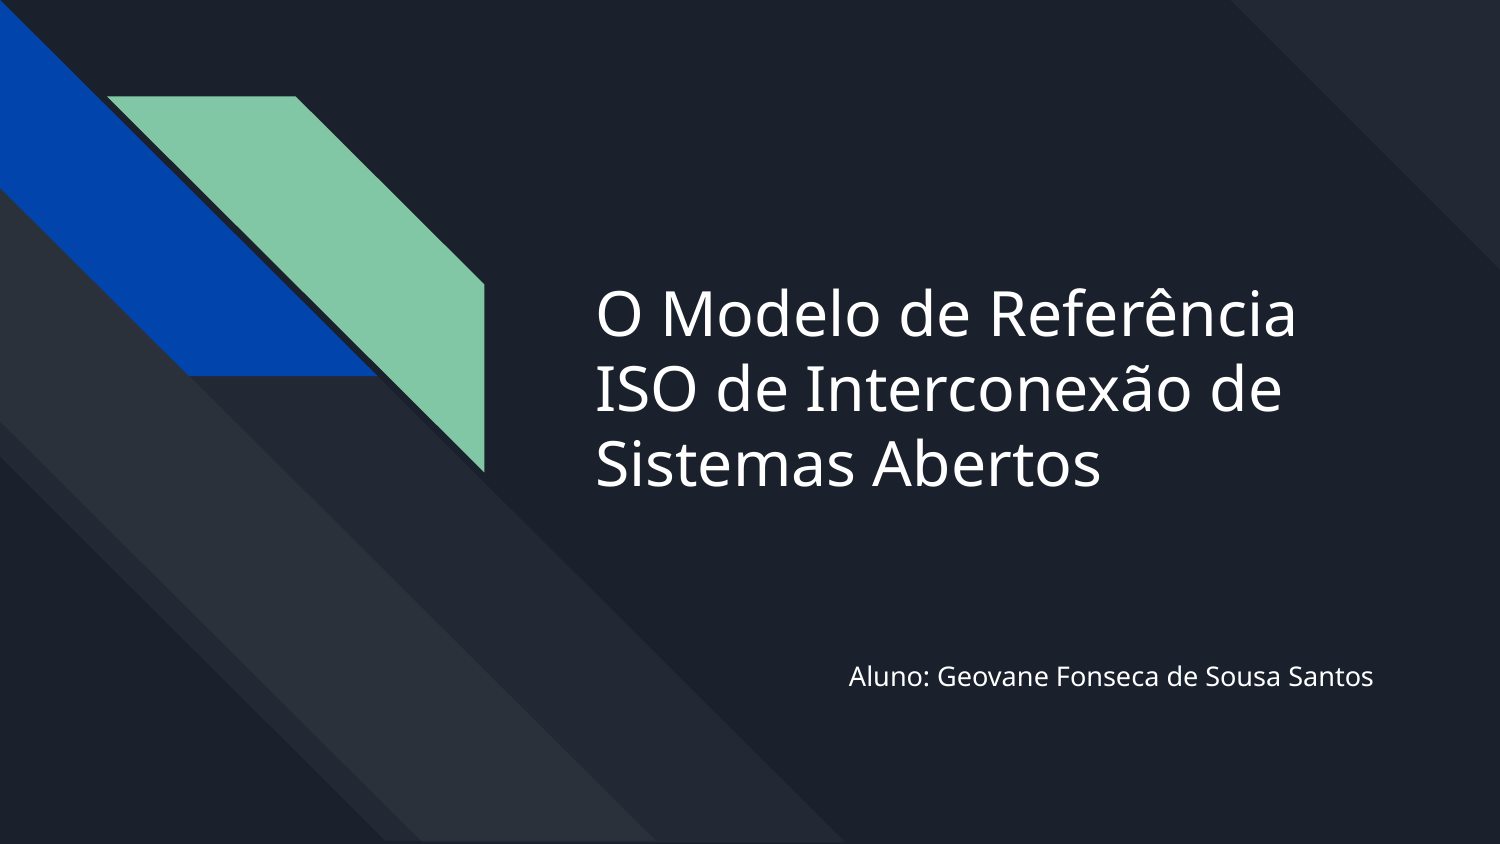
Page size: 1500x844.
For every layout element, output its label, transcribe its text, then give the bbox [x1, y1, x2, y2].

subtitle Aluno: Geovane Fonseca de Sousa Santos [833, 643, 1404, 727]
title O Modelo de Referência ISO de Interconexão de Sistemas Abertos [580, 258, 1404, 518]
